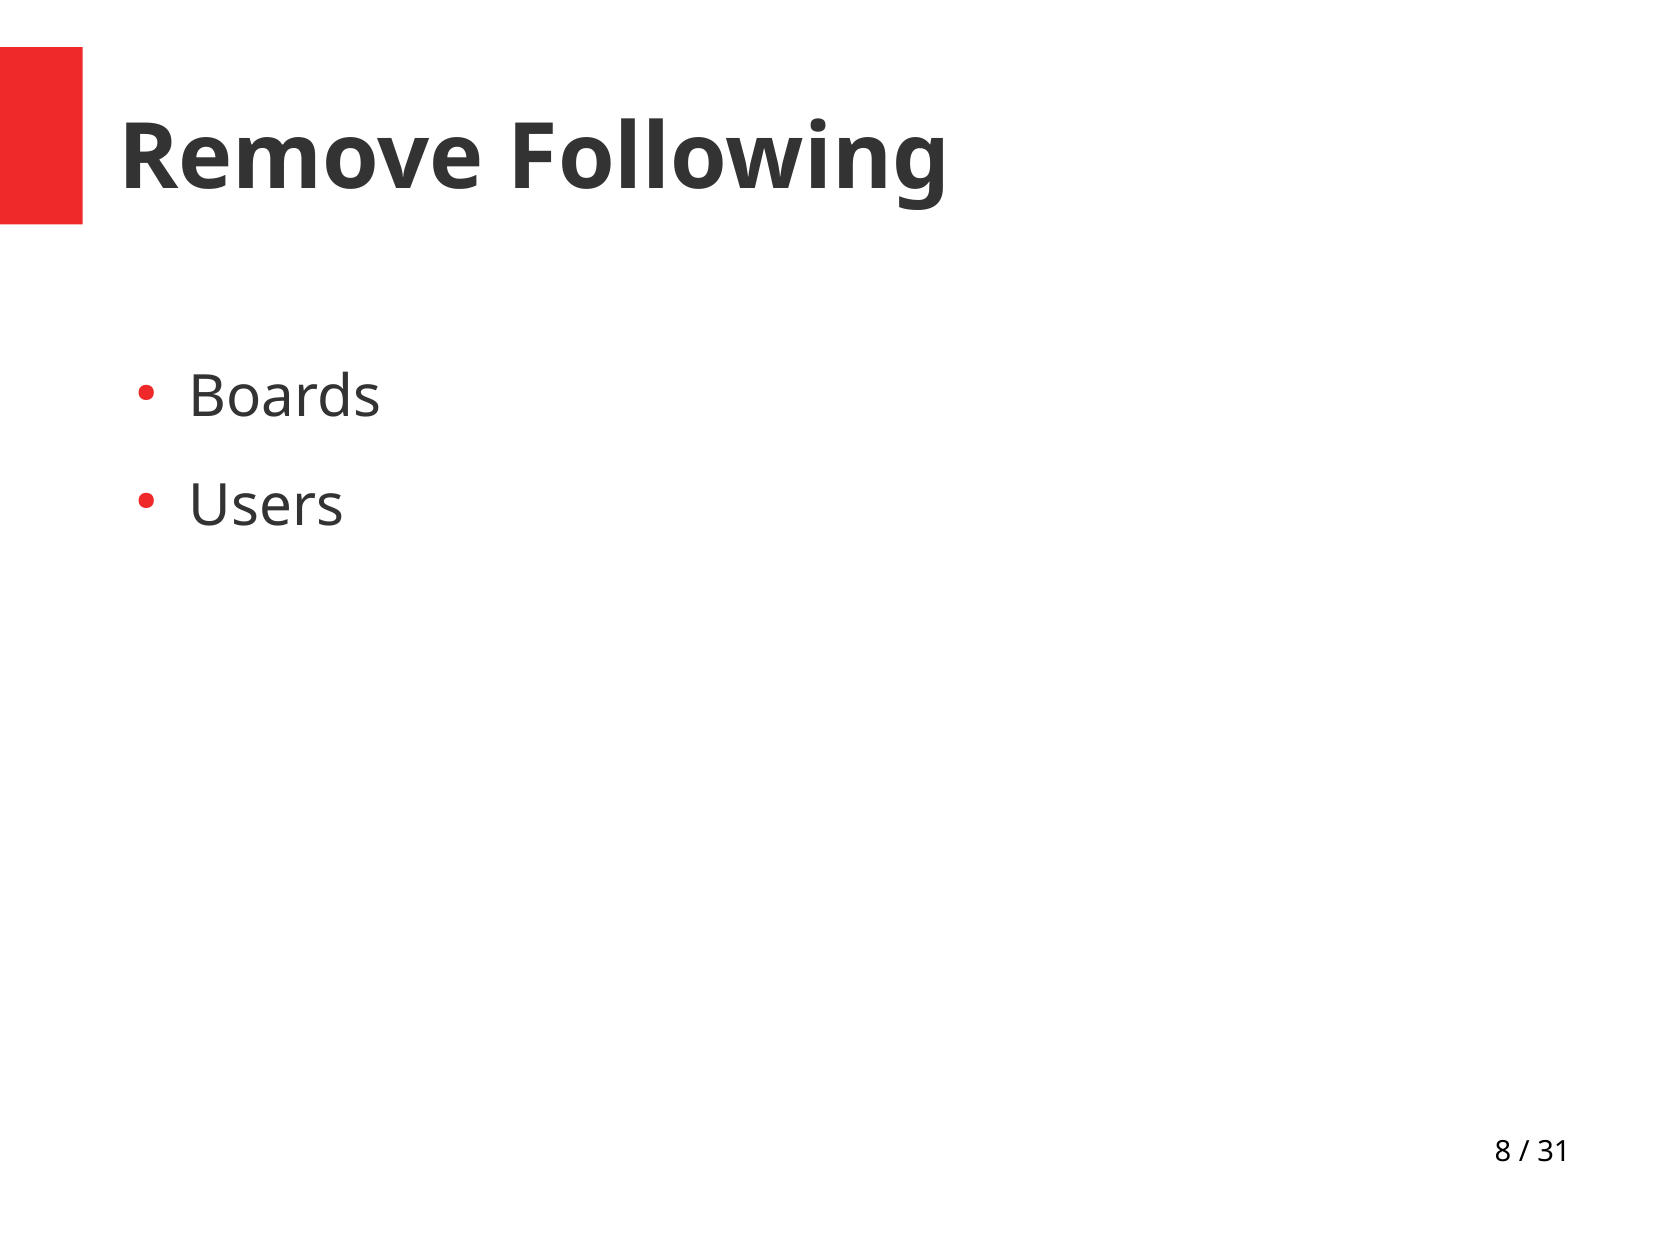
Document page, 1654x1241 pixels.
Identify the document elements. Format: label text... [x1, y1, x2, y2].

list Boards Users [118, 354, 1536, 1074]
title Remove Following [118, 49, 1571, 257]
